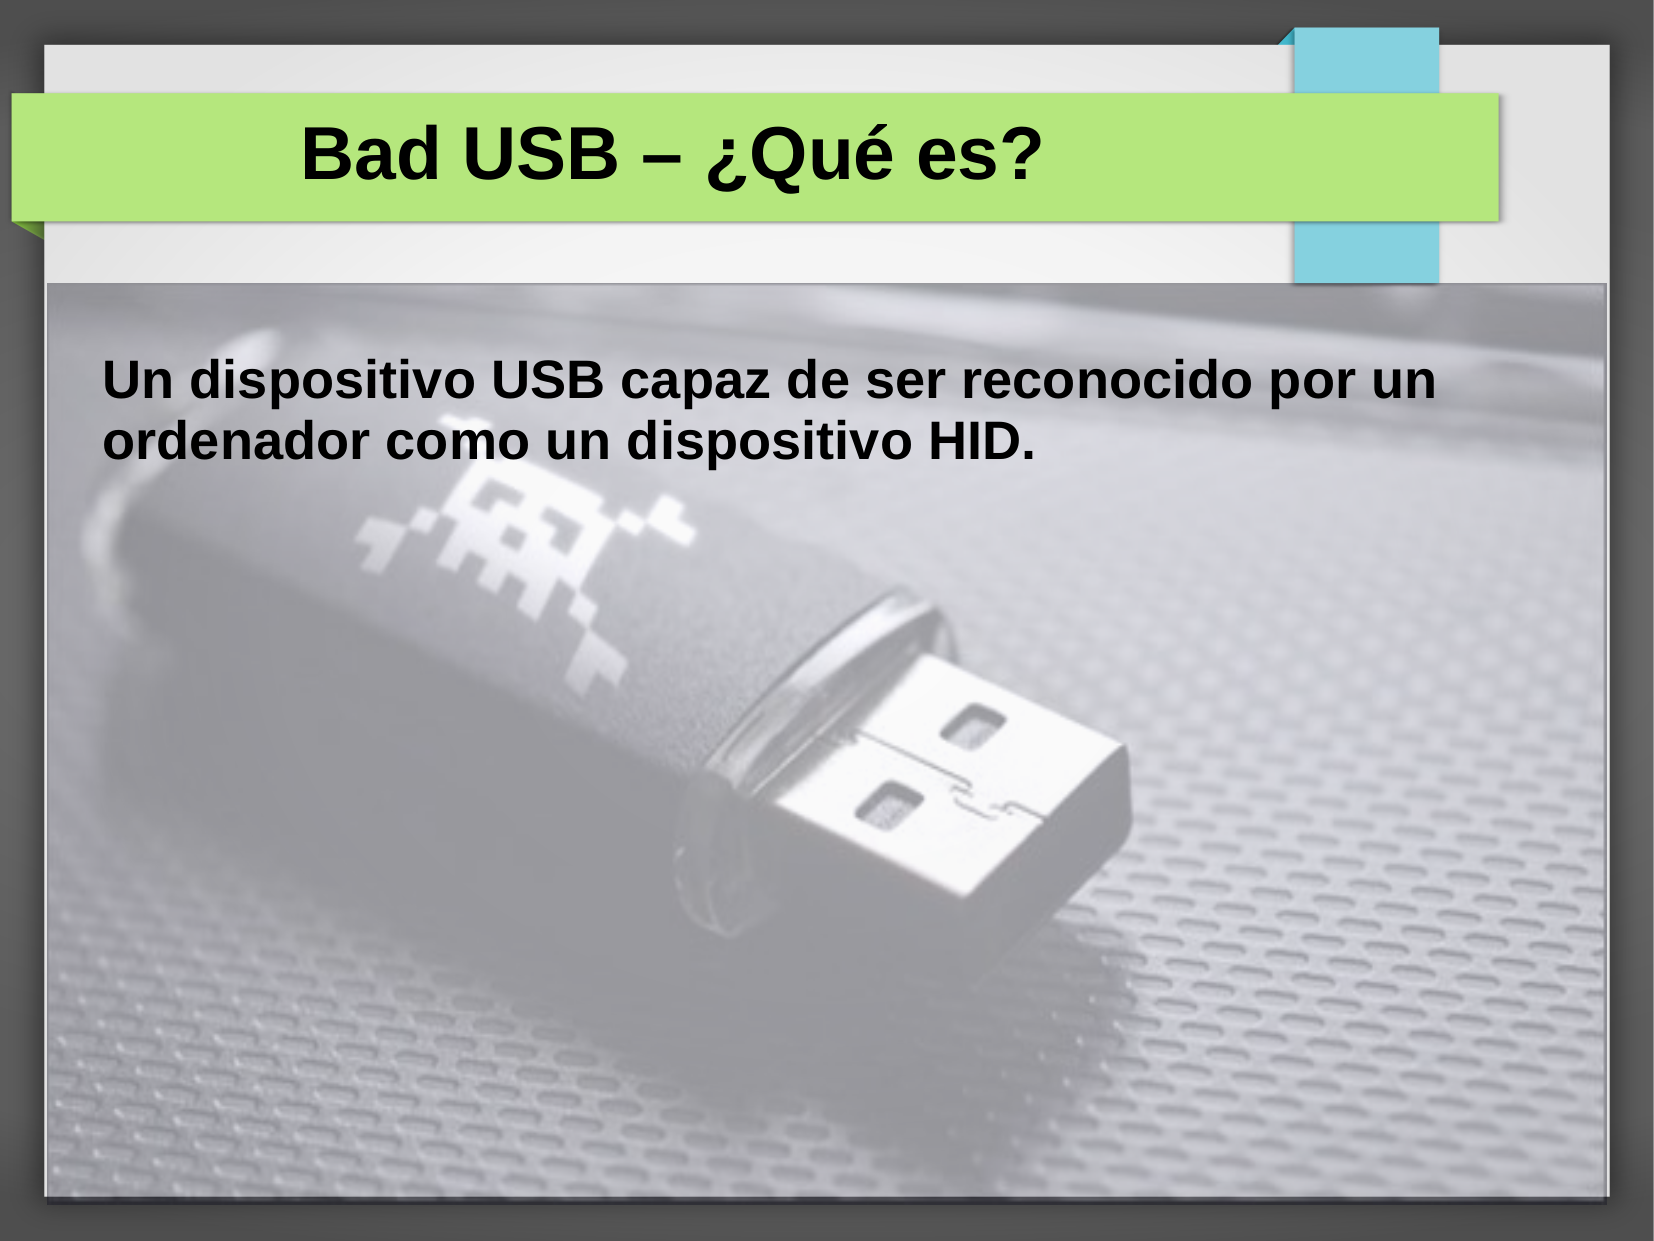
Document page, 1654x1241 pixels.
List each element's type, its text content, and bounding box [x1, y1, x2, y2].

picture [0, 0, 1654, 1241]
title Bad USB – ¿Qué es? [82, 94, 1264, 213]
text_box Un dispositivo USB capaz de ser reconocido por un ordenador como un dispositivo HID. [87, 342, 1529, 479]
